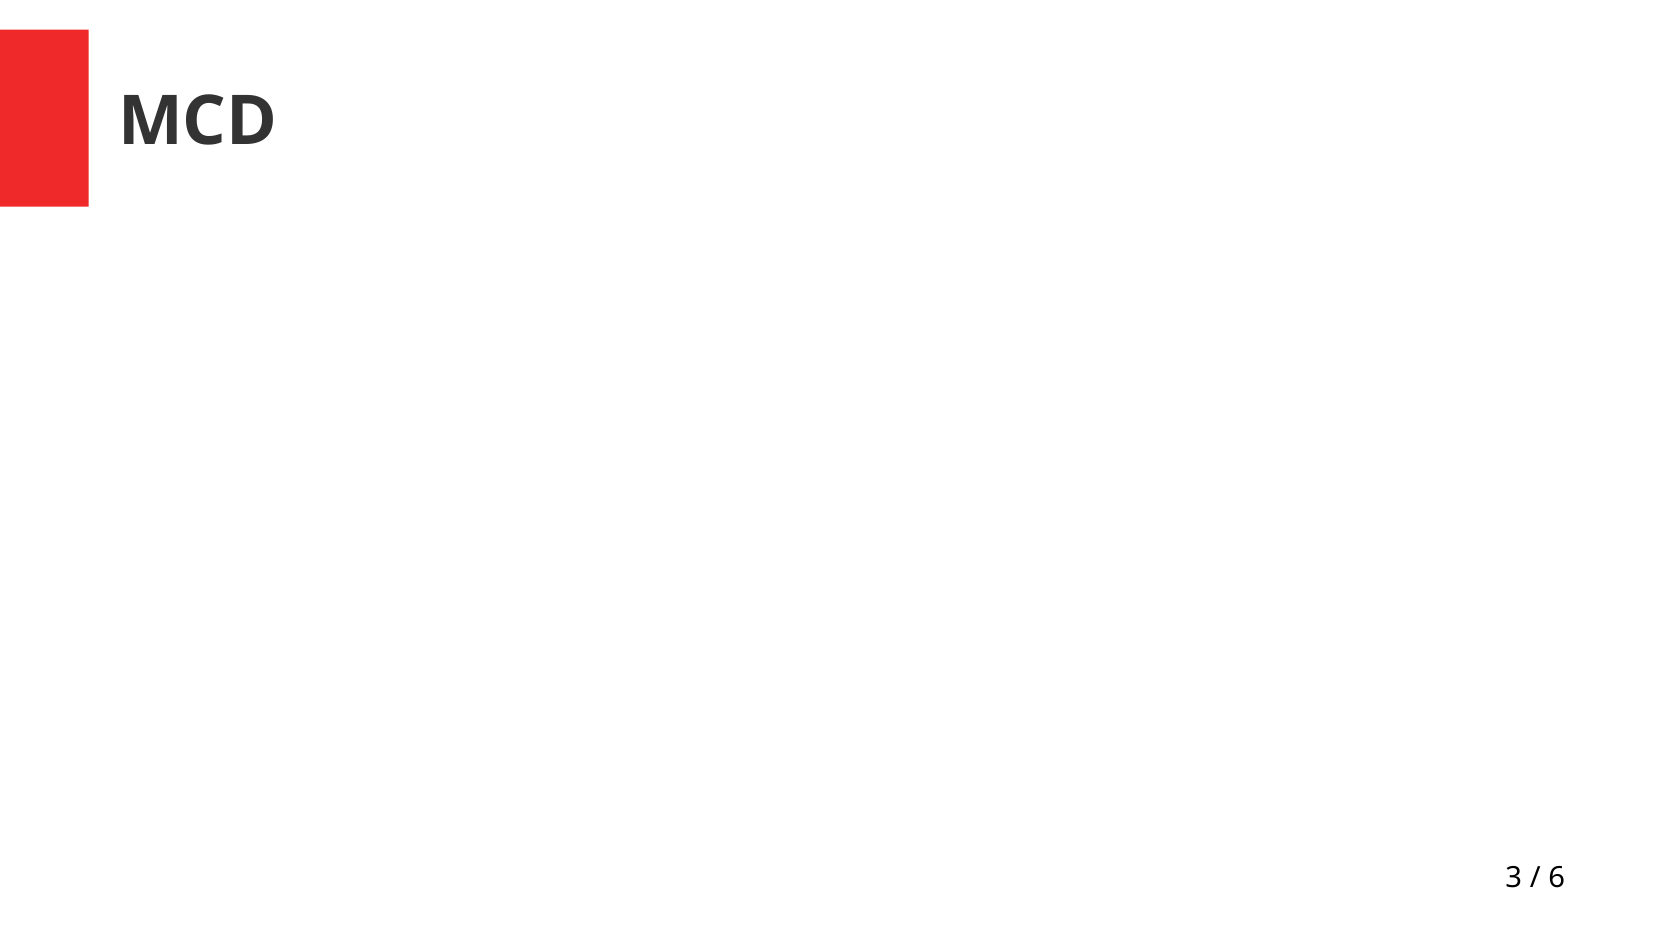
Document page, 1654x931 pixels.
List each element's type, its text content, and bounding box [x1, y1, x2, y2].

title MCD [118, 29, 1595, 207]
